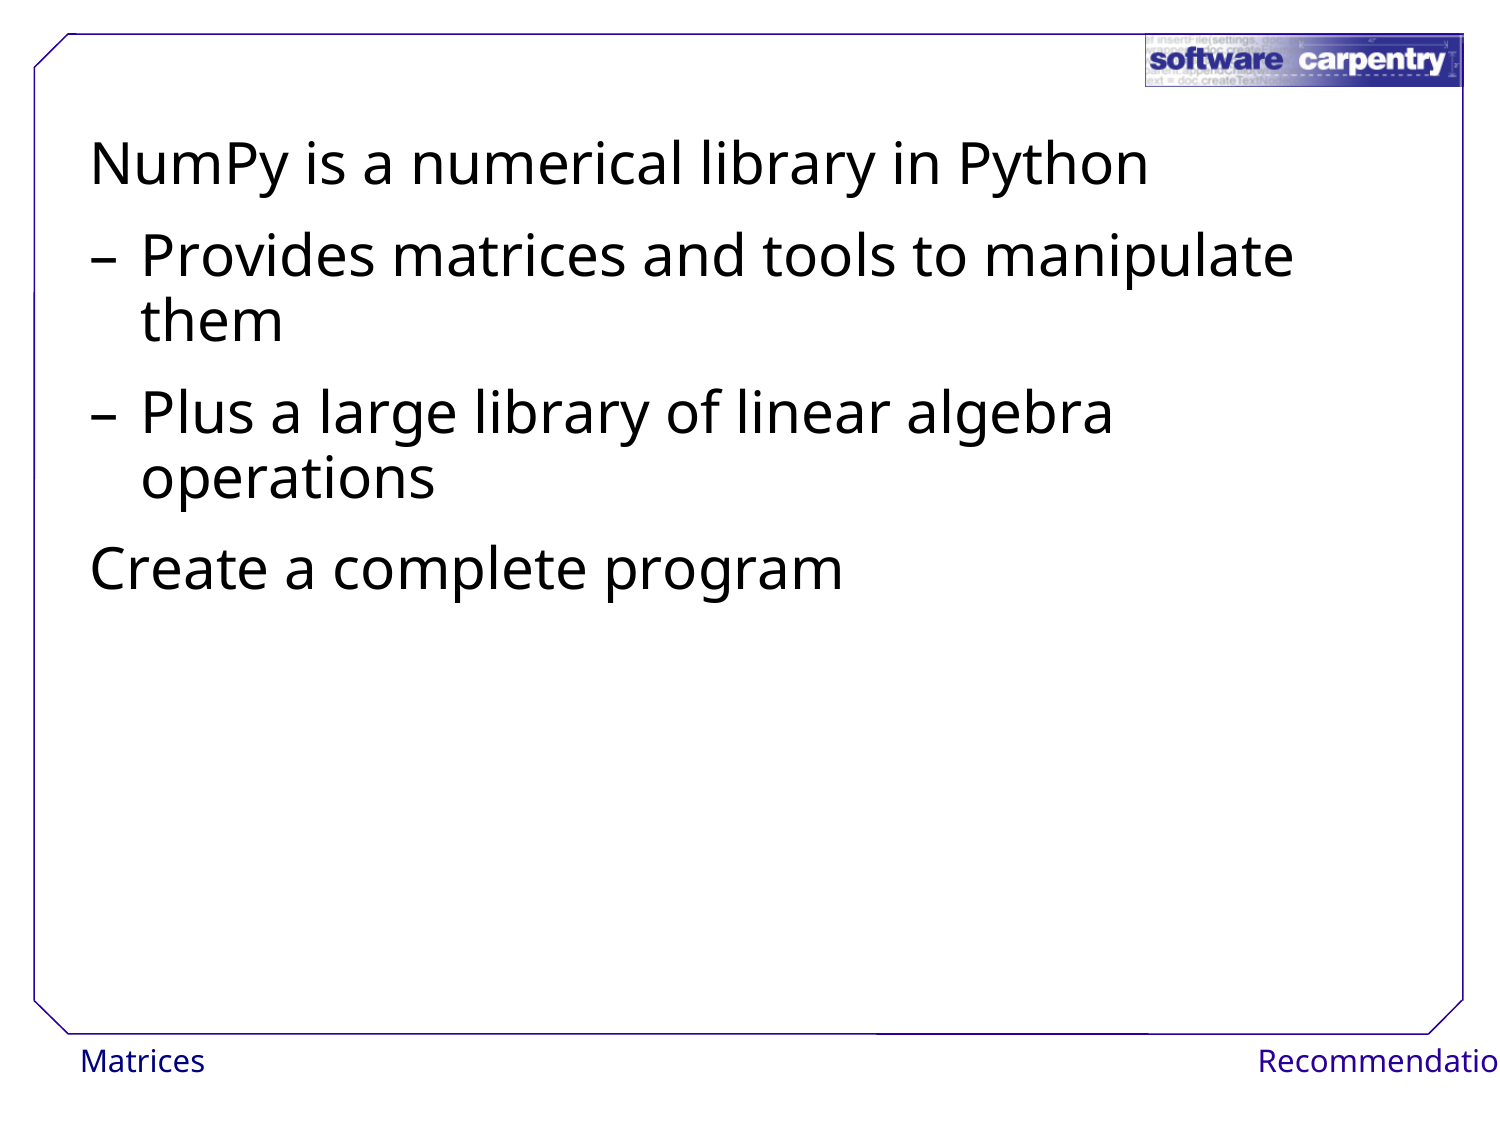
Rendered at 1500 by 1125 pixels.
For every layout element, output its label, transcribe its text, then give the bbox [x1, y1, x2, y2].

picture [1145, 33, 1464, 87]
list NumPy is a numerical library in Python – Provides matrices and tools to manipulate them – Plus a large library of linear algebra operations Create a complete program [75, 124, 1426, 976]
